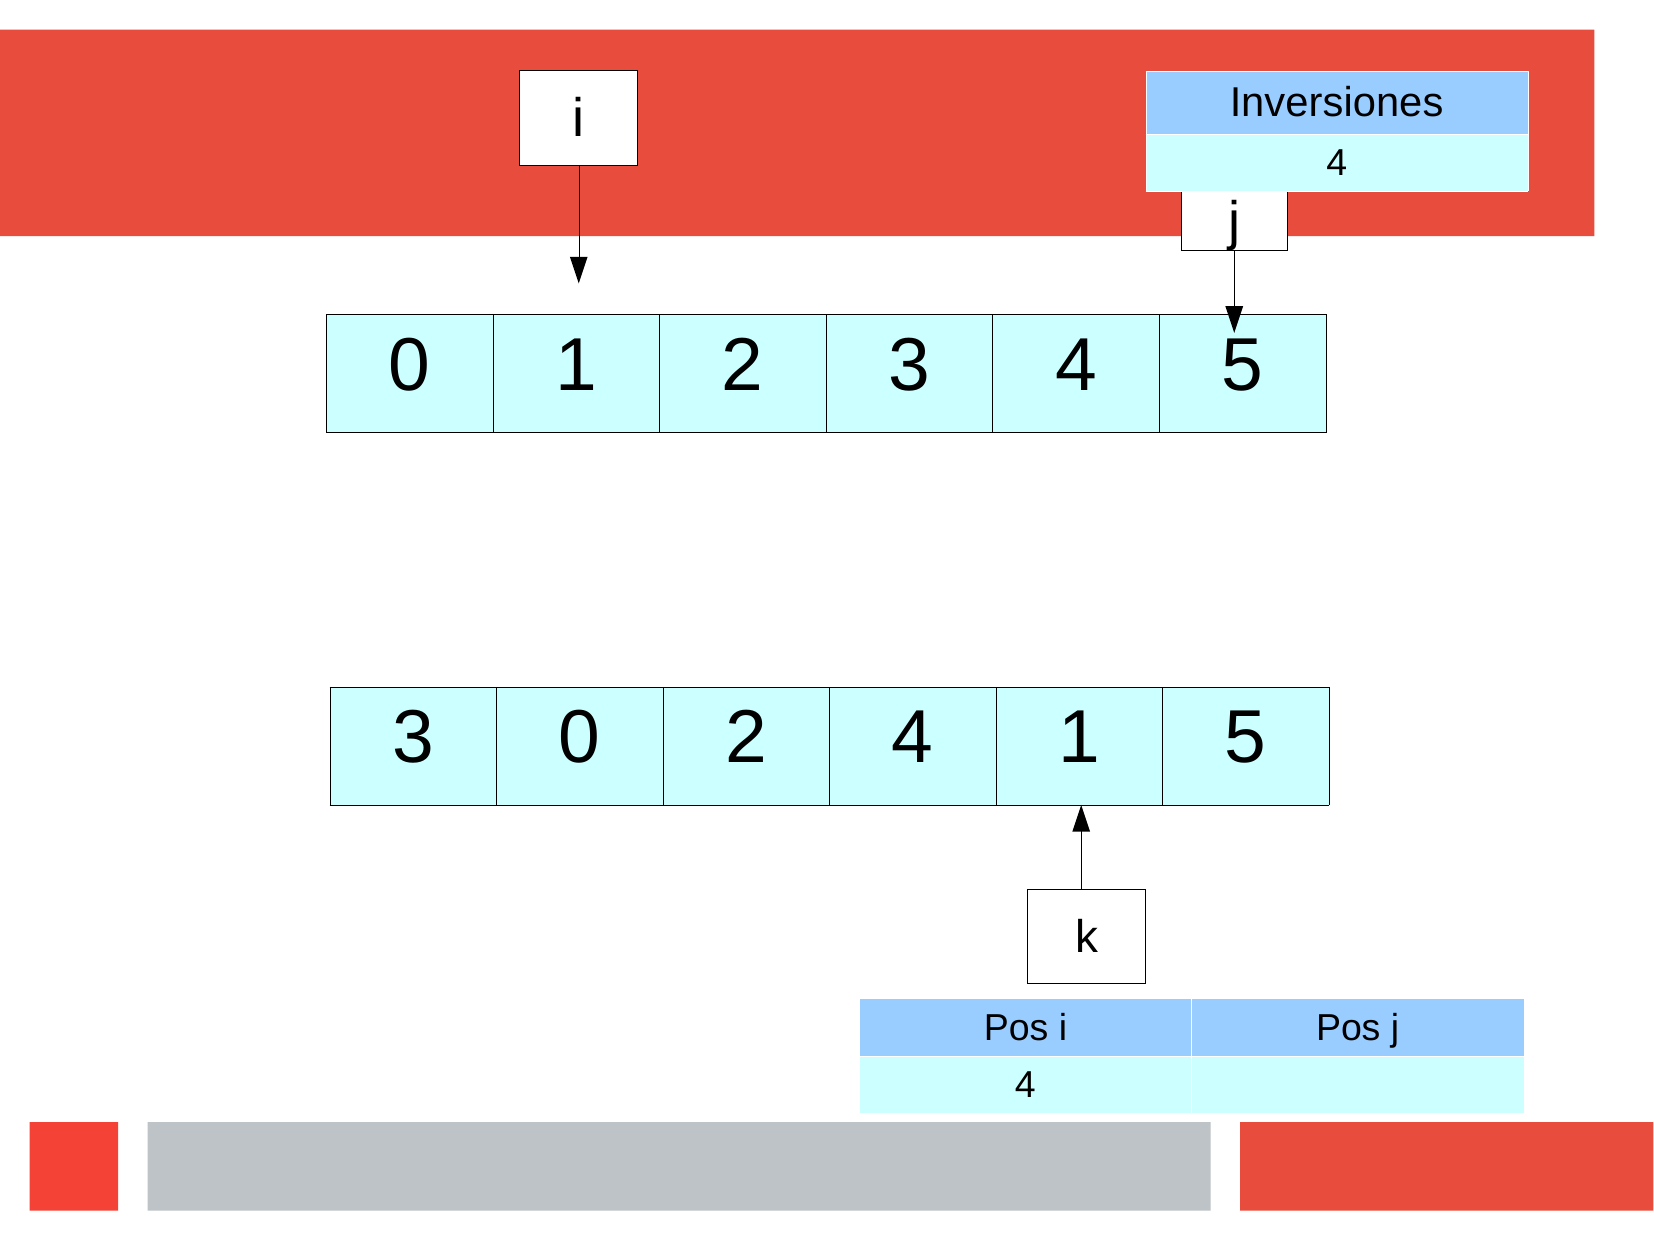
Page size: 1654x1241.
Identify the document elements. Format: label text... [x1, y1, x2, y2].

table_cell [1192, 1057, 1524, 1113]
table_header Pos i [860, 999, 1191, 1056]
table_header 1 [494, 315, 659, 432]
table_cell 4 [860, 1057, 1191, 1113]
table_header 5 [1160, 315, 1326, 432]
text_box j [1181, 192, 1288, 251]
table_header 0 [327, 315, 493, 432]
table_header 1 [997, 688, 1162, 805]
table_header 3 [827, 315, 992, 432]
table_header Inversiones [1147, 72, 1528, 134]
table_header 3 [331, 688, 496, 805]
table_header 2 [660, 315, 826, 432]
table_cell 4 [1147, 135, 1528, 191]
table_header 4 [830, 688, 996, 805]
text_box k [1027, 889, 1146, 984]
table_header 5 [1163, 688, 1329, 805]
table_header 0 [497, 688, 663, 805]
table_header 2 [664, 688, 829, 805]
table_header 4 [993, 315, 1159, 432]
text_box i [519, 70, 638, 166]
table_header Pos j [1192, 999, 1524, 1056]
